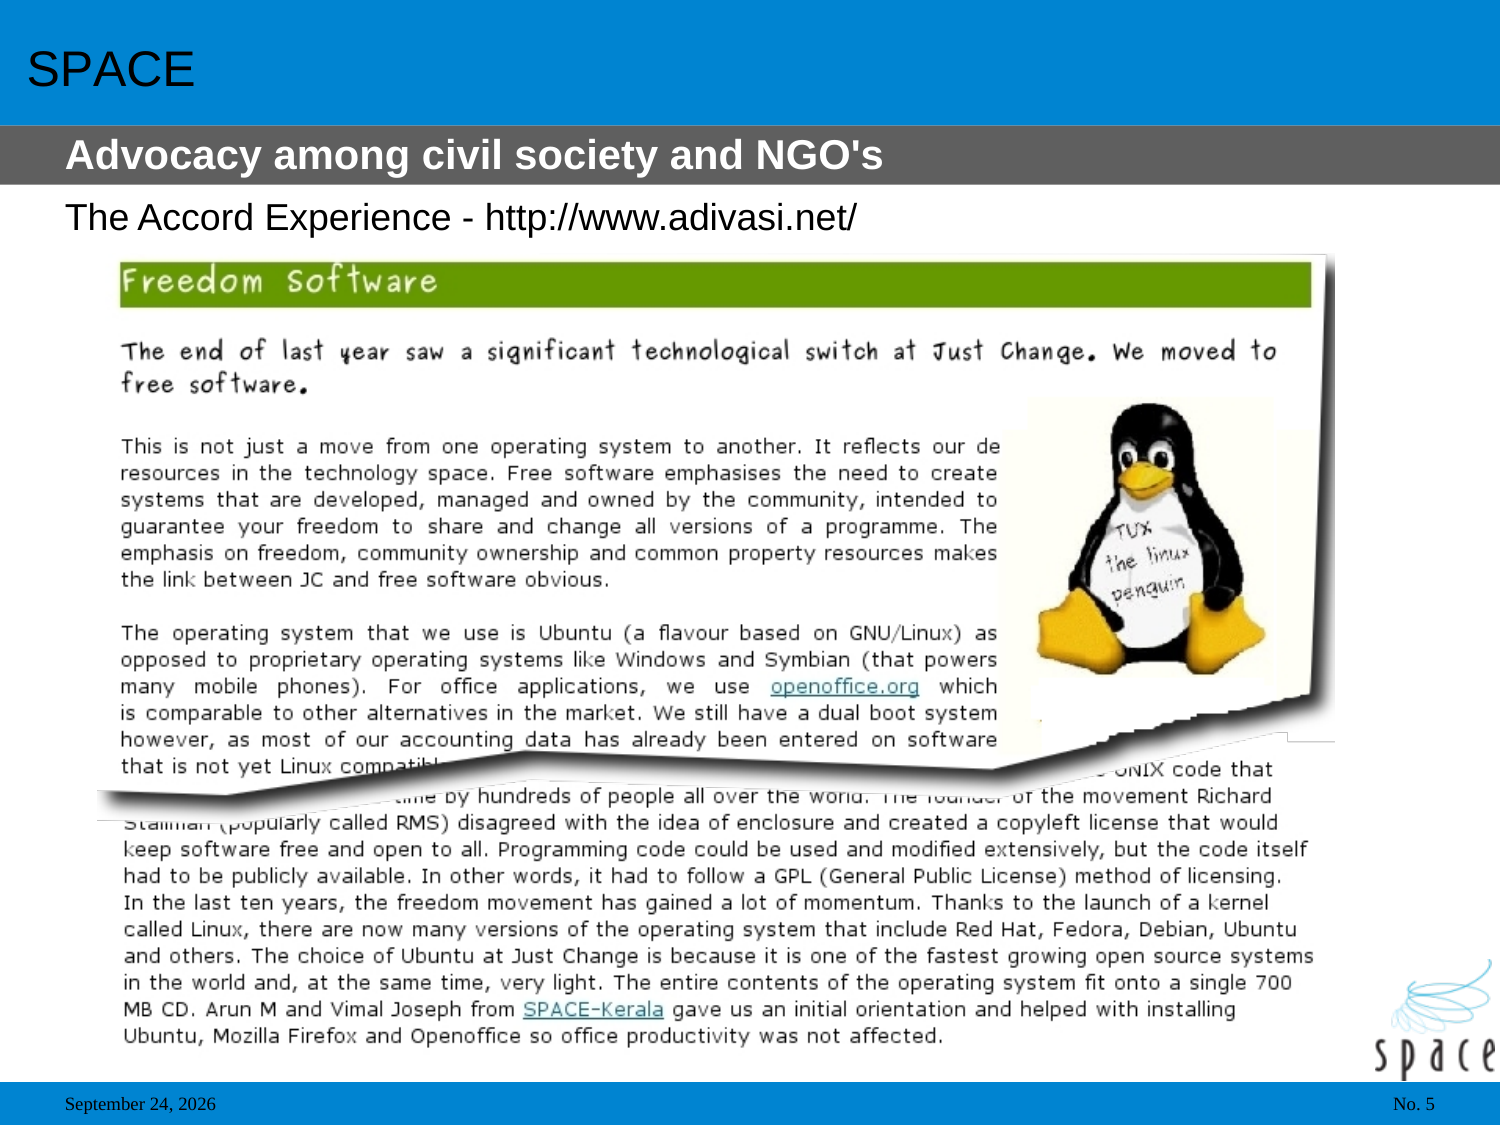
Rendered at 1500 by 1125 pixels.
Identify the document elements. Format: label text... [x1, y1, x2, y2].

title Advocacy among civil society and NGO's [64, 125, 1436, 185]
picture [97, 253, 1335, 1063]
picture [1375, 959, 1495, 1081]
list The Accord Experience - http://www.adivasi.net/ [64, 196, 1436, 266]
